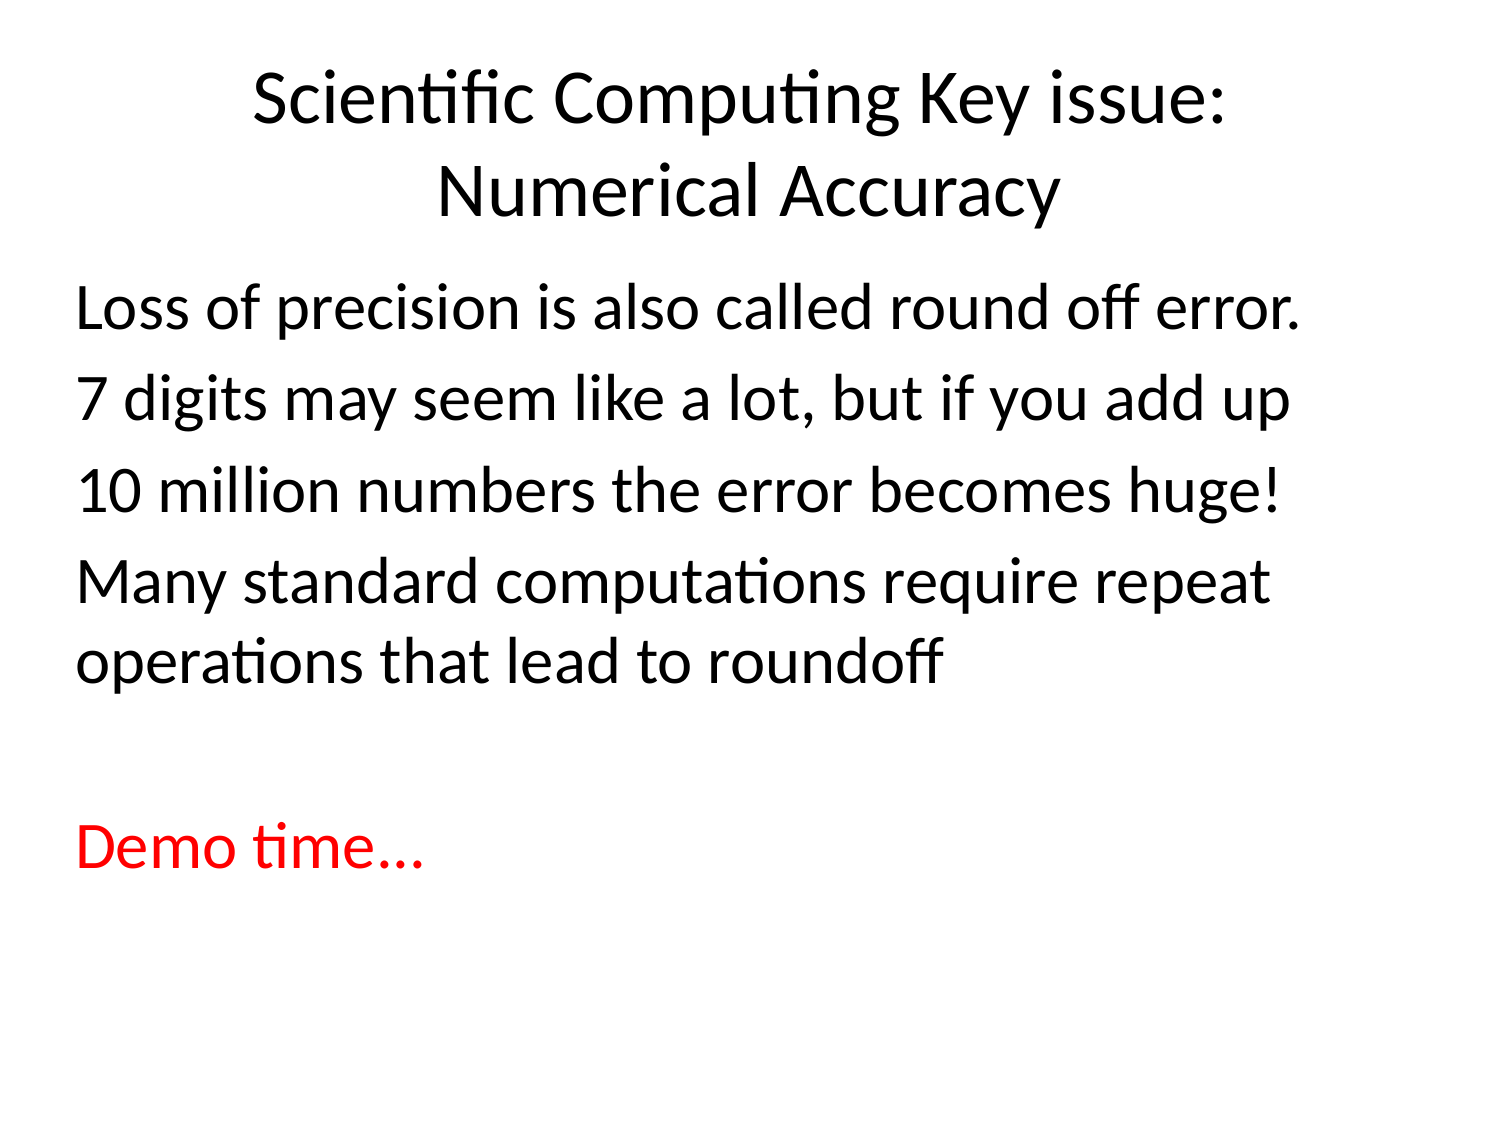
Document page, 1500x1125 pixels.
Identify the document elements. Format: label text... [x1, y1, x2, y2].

list Loss of precision is also called round off error. 7 digits may seem like a lot, but if you add up 10 million numbers the error becomes huge! Many standard computations require repeat operations that lead to roundoff Demo time... [75, 262, 1459, 1078]
title Scientific Computing Key issue: Numerical Accuracy [75, 45, 1425, 233]
